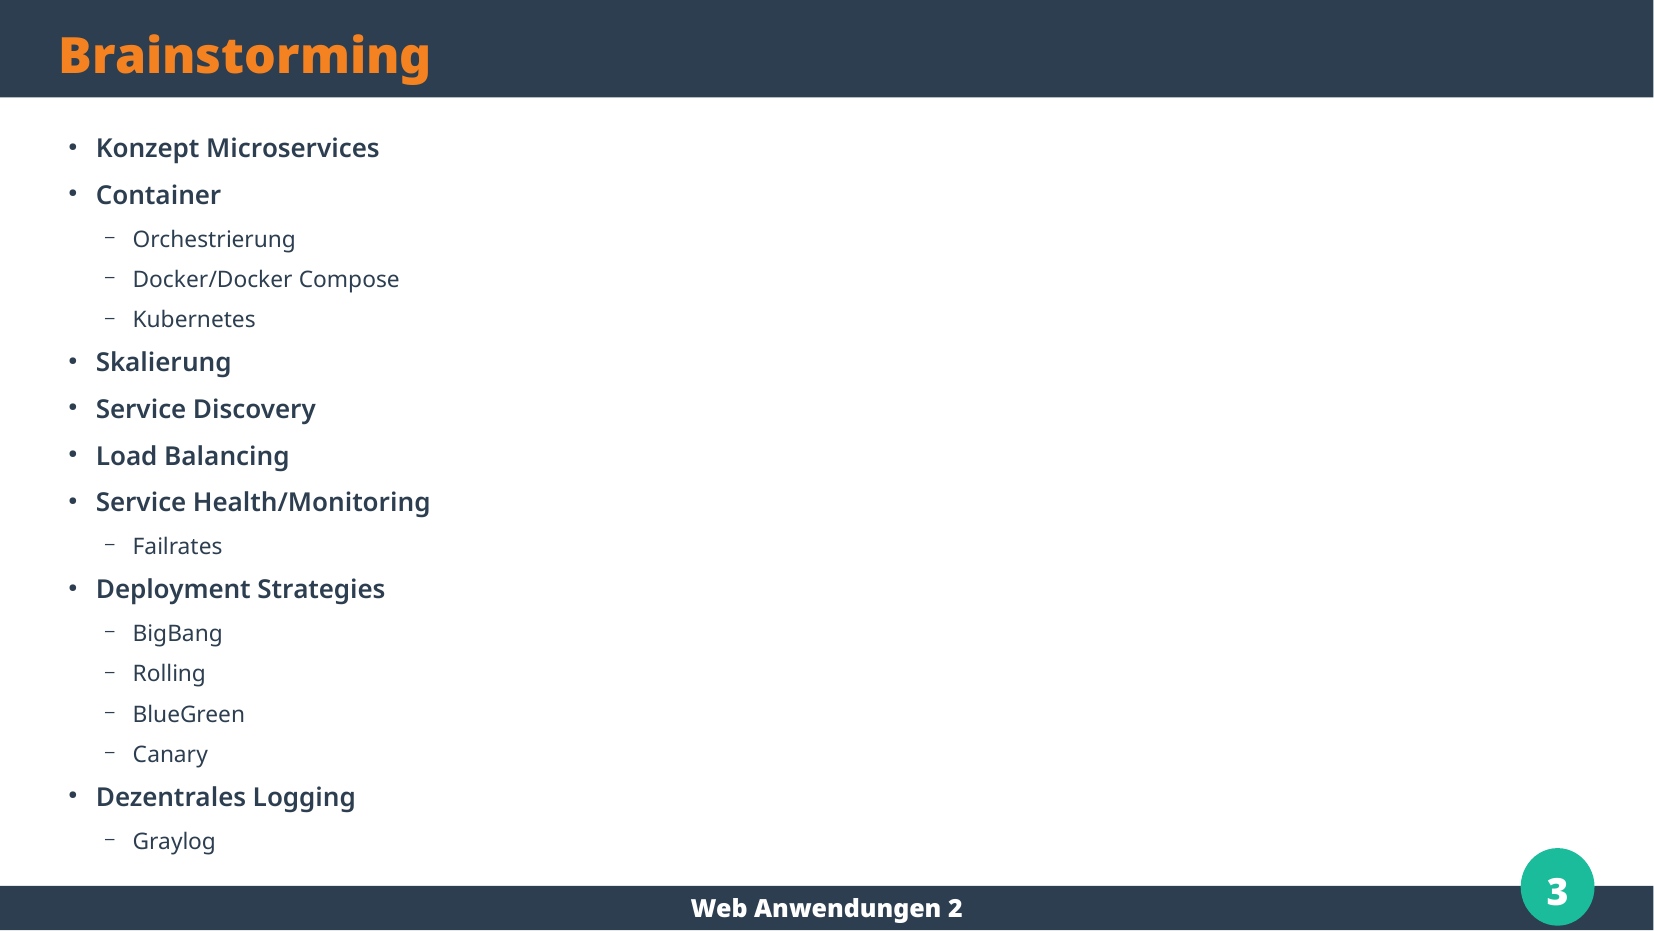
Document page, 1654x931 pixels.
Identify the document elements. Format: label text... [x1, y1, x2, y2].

title Brainstorming [59, 8, 1595, 89]
list Konzept Microservices Container Orchestrierung Docker/Docker Compose Kubernetes Skalierung Service Discovery Load Balancing Service Health/Monitoring Failrates Deployment Strategies BigBang Rolling BlueGreen Canary Dezentrales Logging Graylog [59, 129, 1595, 864]
